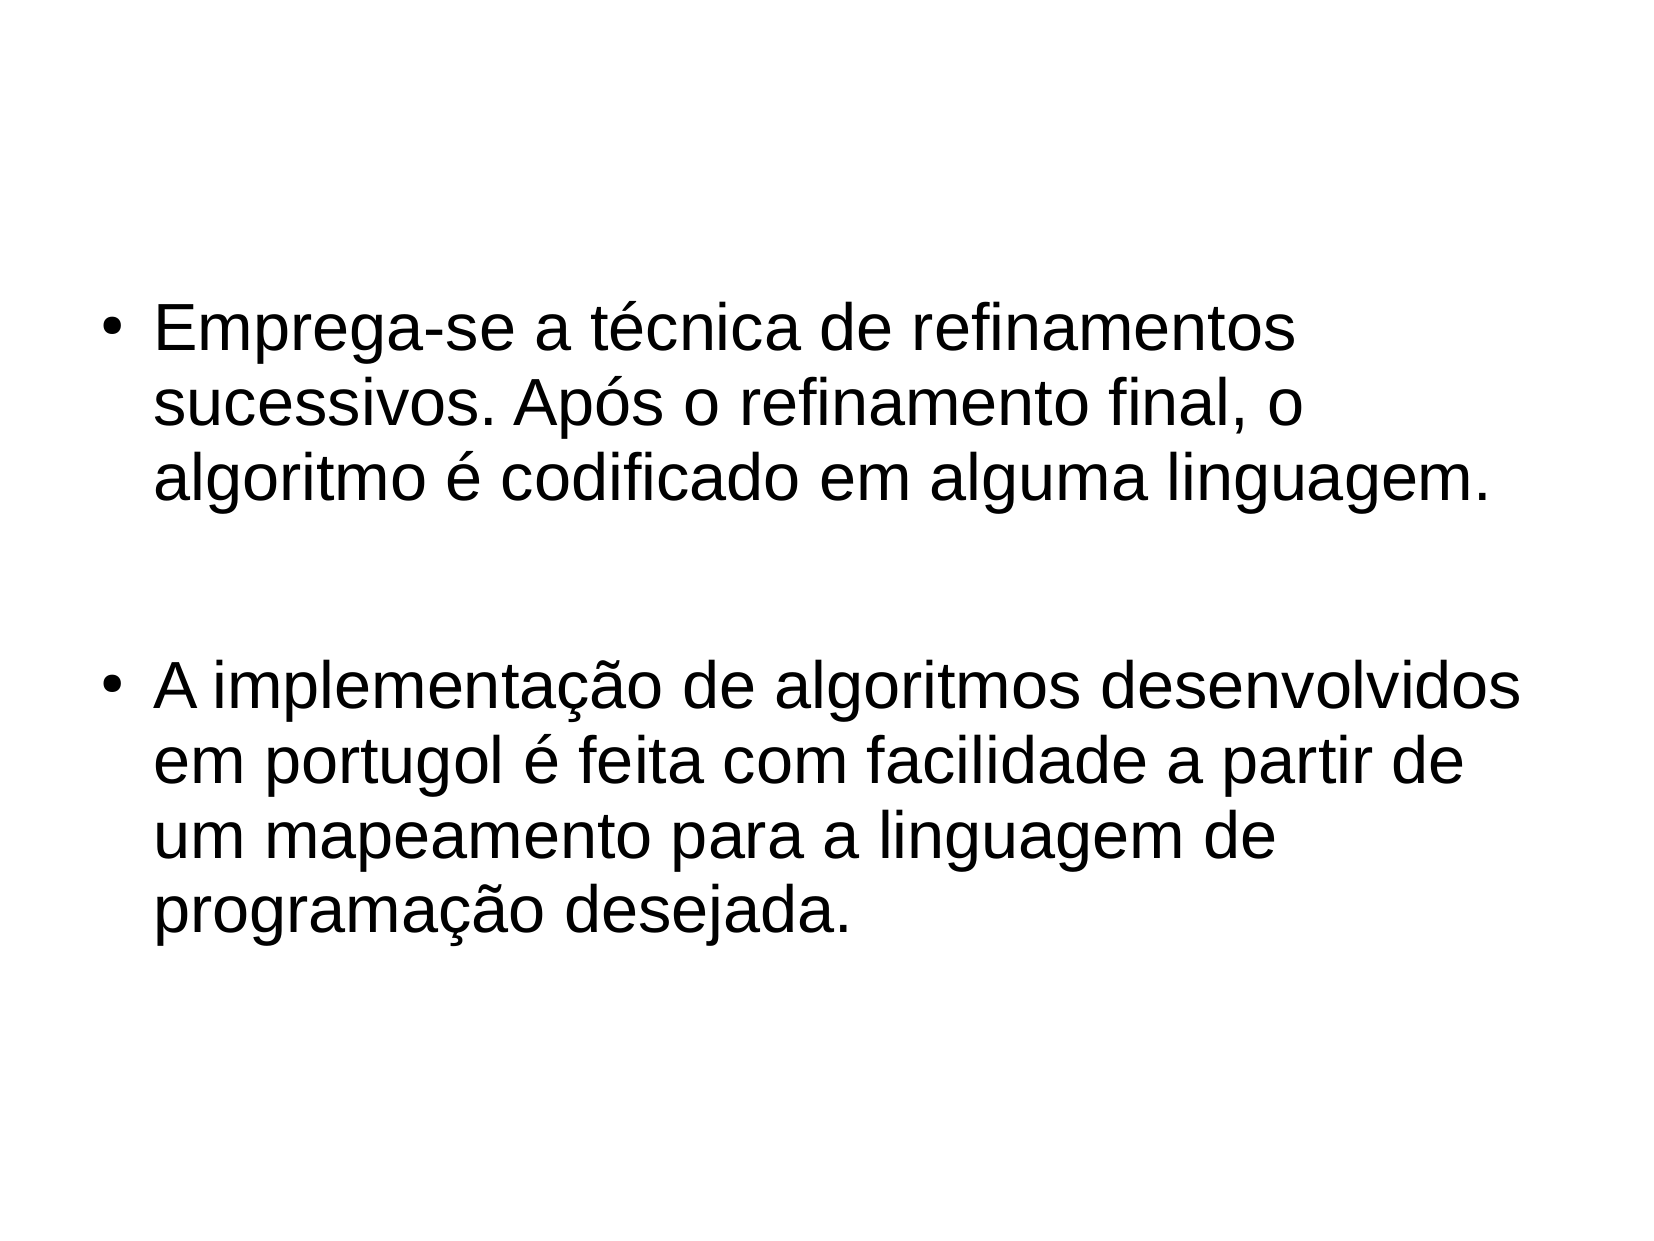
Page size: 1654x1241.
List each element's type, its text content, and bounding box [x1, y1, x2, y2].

list Emprega-se a técnica de refinamentos sucessivos. Após o refinamento final, o algoritmo é codificado em alguma linguagem. A implementação de algoritmos desenvolvidos em portugol é feita com facilidade a partir de um mapeamento para a linguagem de programação desejada. [82, 290, 1571, 1109]
